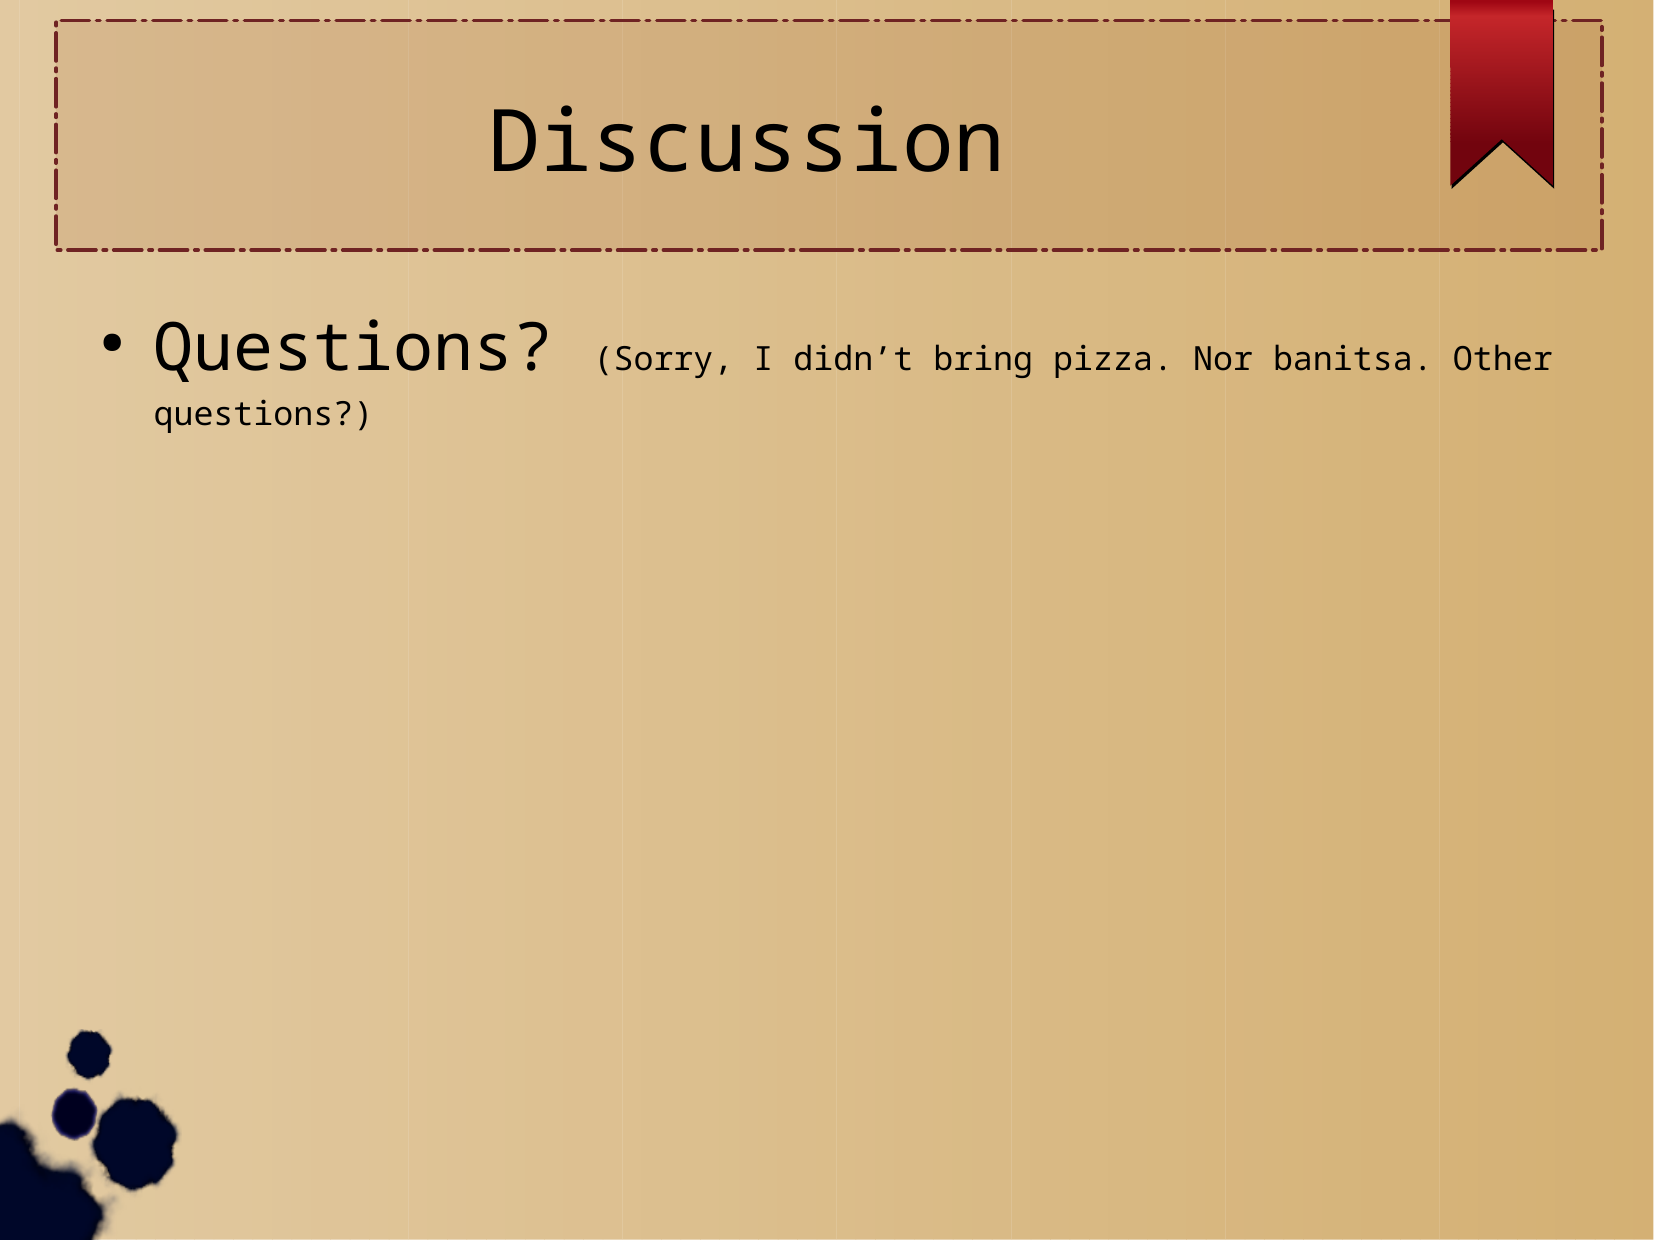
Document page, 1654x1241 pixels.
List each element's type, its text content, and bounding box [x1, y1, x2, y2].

title Discussion [82, 47, 1412, 229]
list Questions? (Sorry, I didn’t bring pizza. Nor banitsa. Other questions?) [82, 299, 1571, 1019]
